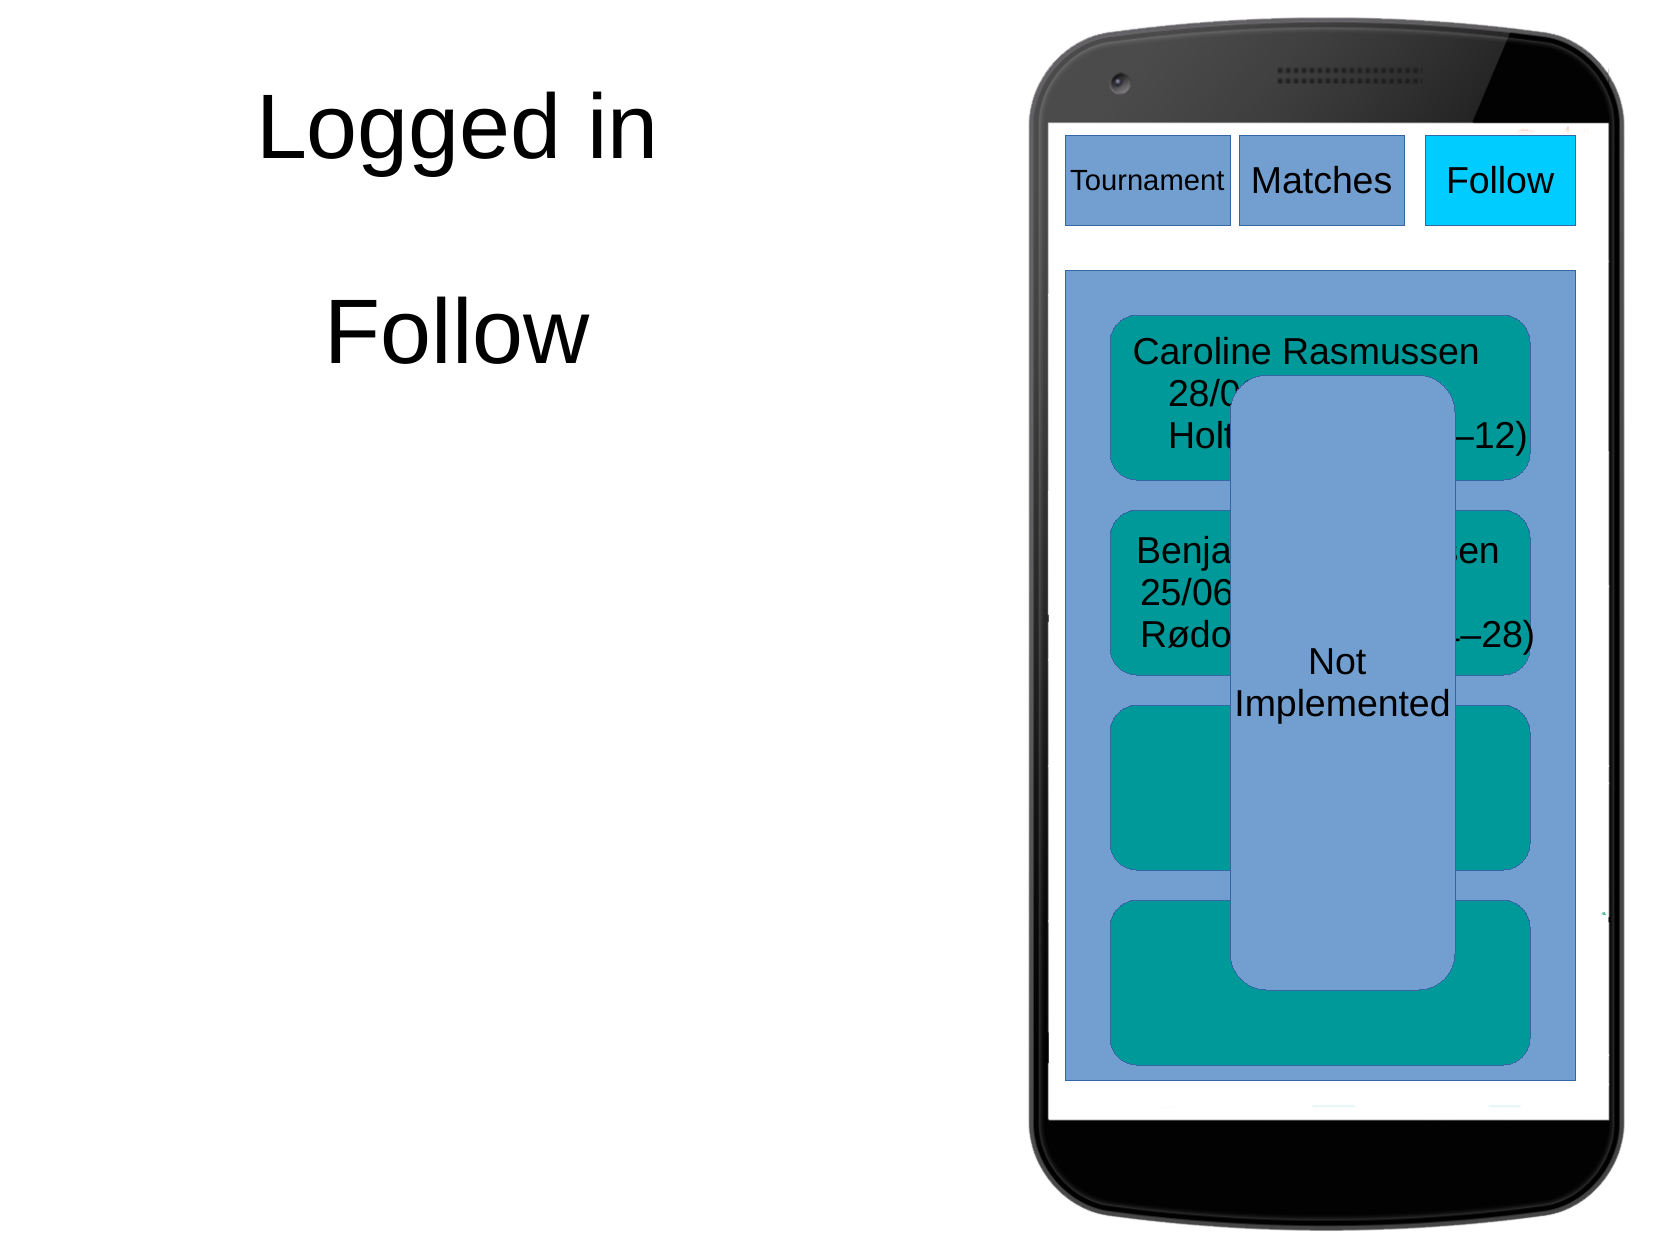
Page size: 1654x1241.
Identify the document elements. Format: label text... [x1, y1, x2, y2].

text_box Caroline Rasmussen 28/08-16 Holte vs LGV (25–12) [1110, 315, 1531, 481]
picture [1005, 4, 1643, 1241]
text_box Benjamin Rasmussen 25/06-15 Rødovre vs LGV (4–28) [1456, 510, 1531, 676]
title Logged in Follow [120, 75, 796, 383]
text_box Not Implemented [1230, 375, 1456, 991]
text_box Tournament [1065, 135, 1231, 226]
text_box Follow [1425, 135, 1576, 226]
text_box Benjamin Rasmussen 25/06-15 Rødovre vs LGV (4–28) [1110, 510, 1230, 676]
text_box [1065, 270, 1576, 1081]
text_box Matches [1239, 135, 1405, 226]
